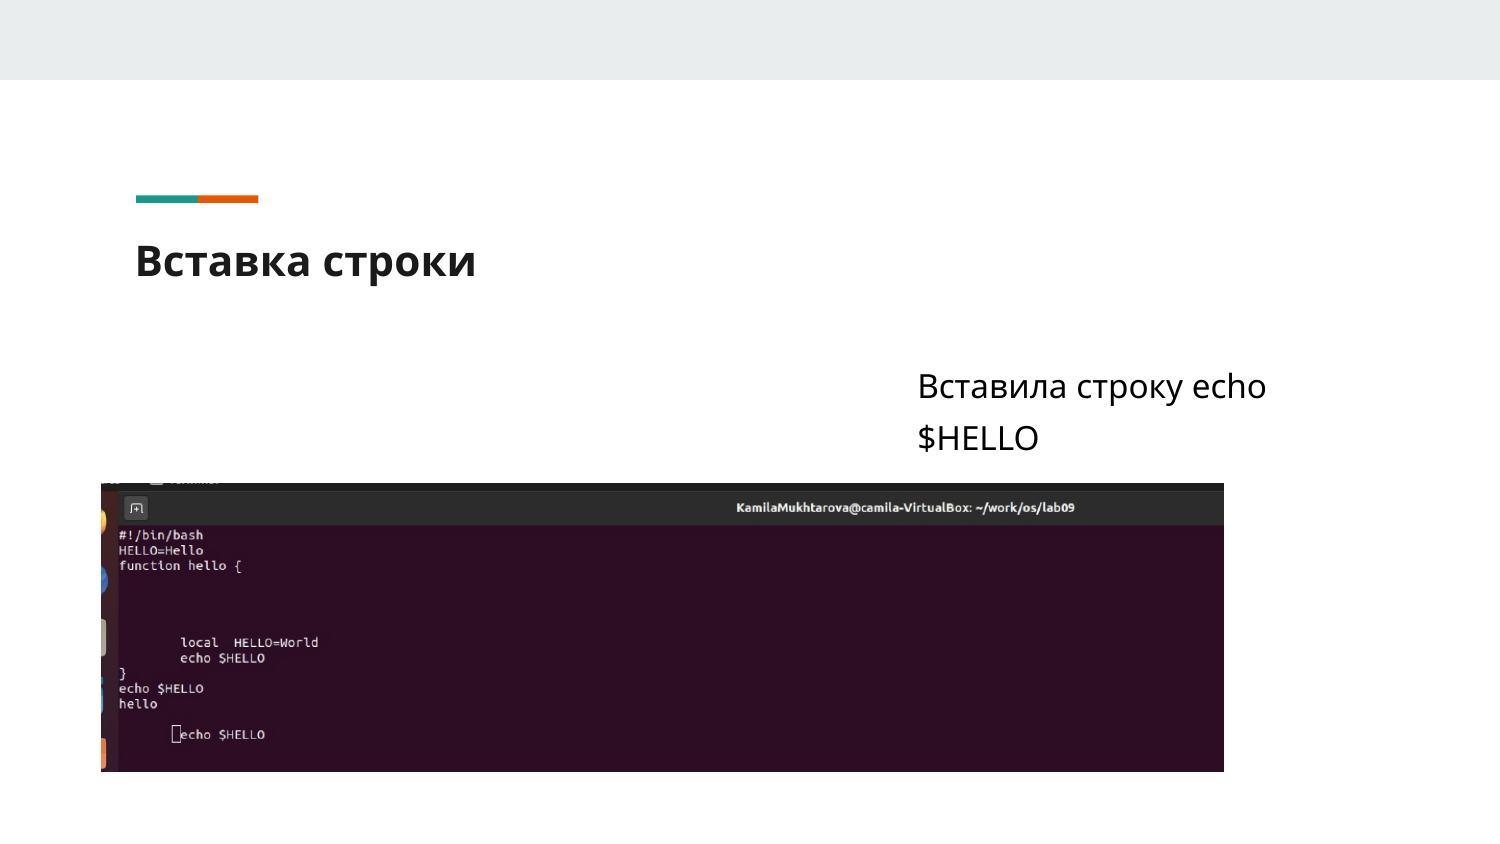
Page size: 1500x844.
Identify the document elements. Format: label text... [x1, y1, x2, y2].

title Вставка строки [119, 216, 1381, 305]
picture [101, 483, 1224, 772]
list Вставила строку echo $HELLO [902, 341, 1381, 712]
